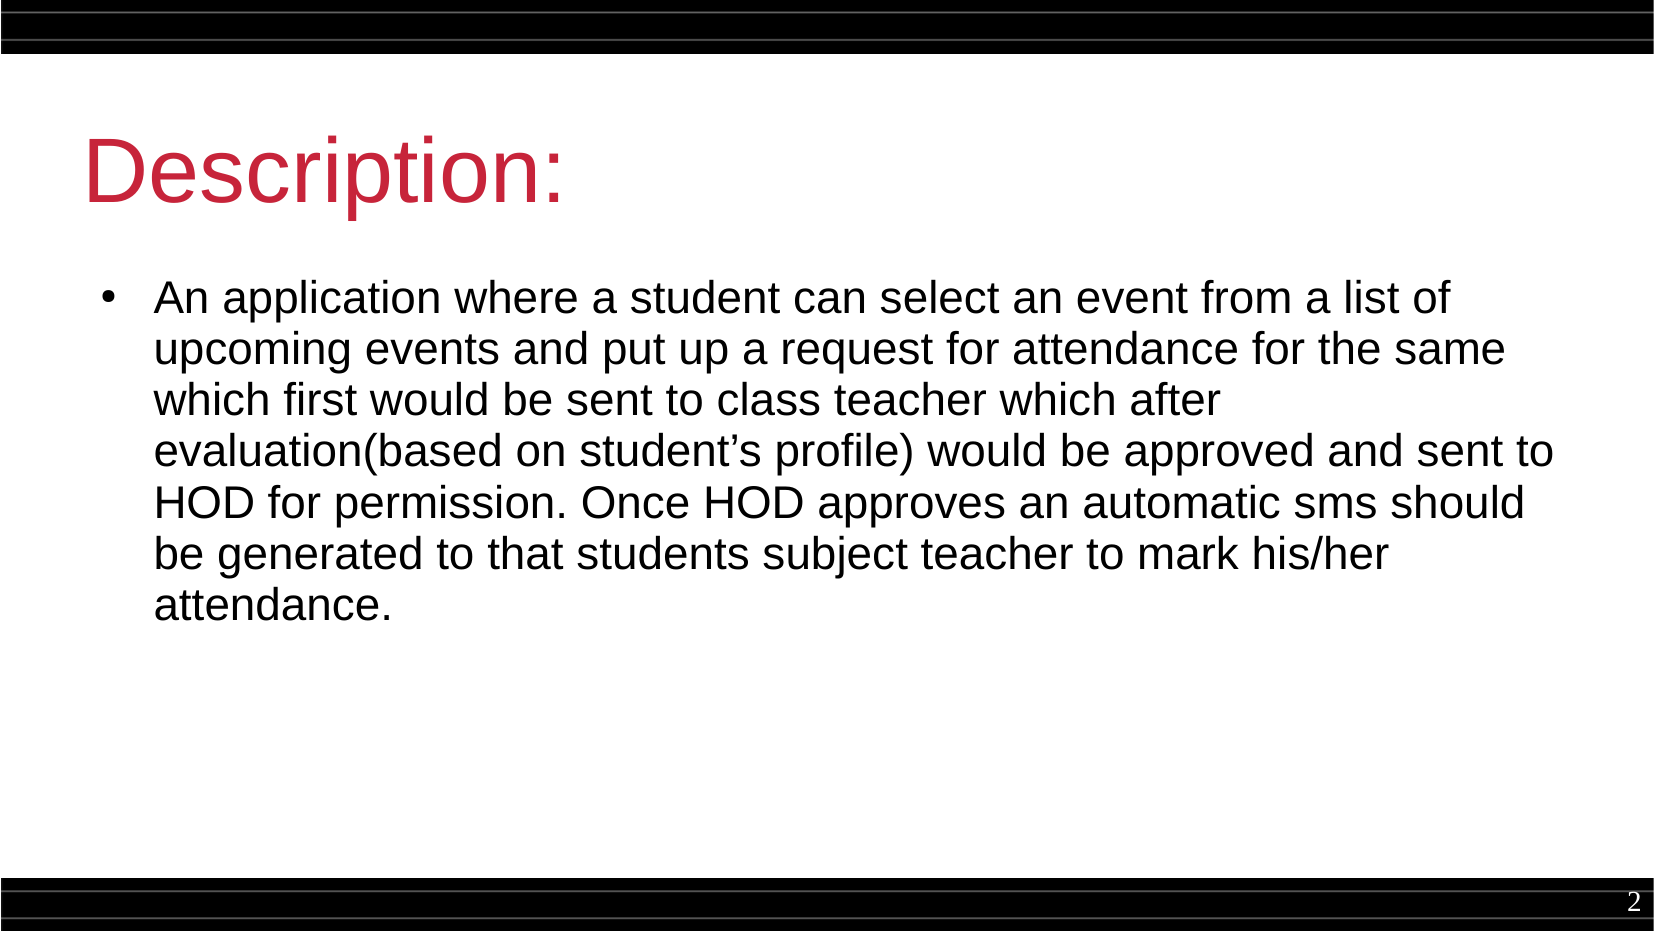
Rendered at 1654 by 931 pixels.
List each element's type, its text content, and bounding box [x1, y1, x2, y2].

picture [1, 878, 1654, 931]
picture [1, 0, 1654, 54]
title Description: [82, 92, 1571, 249]
list An application where a student can select an event from a list of upcoming events and put up a request for attendance for the same which first would be sent to class teacher which after evaluation(based on student’s profile) would be approved and sent to HOD for permission. Once HOD approves an automatic sms should be generated to that students subject teacher to mark his/her attendance. [82, 271, 1571, 851]
